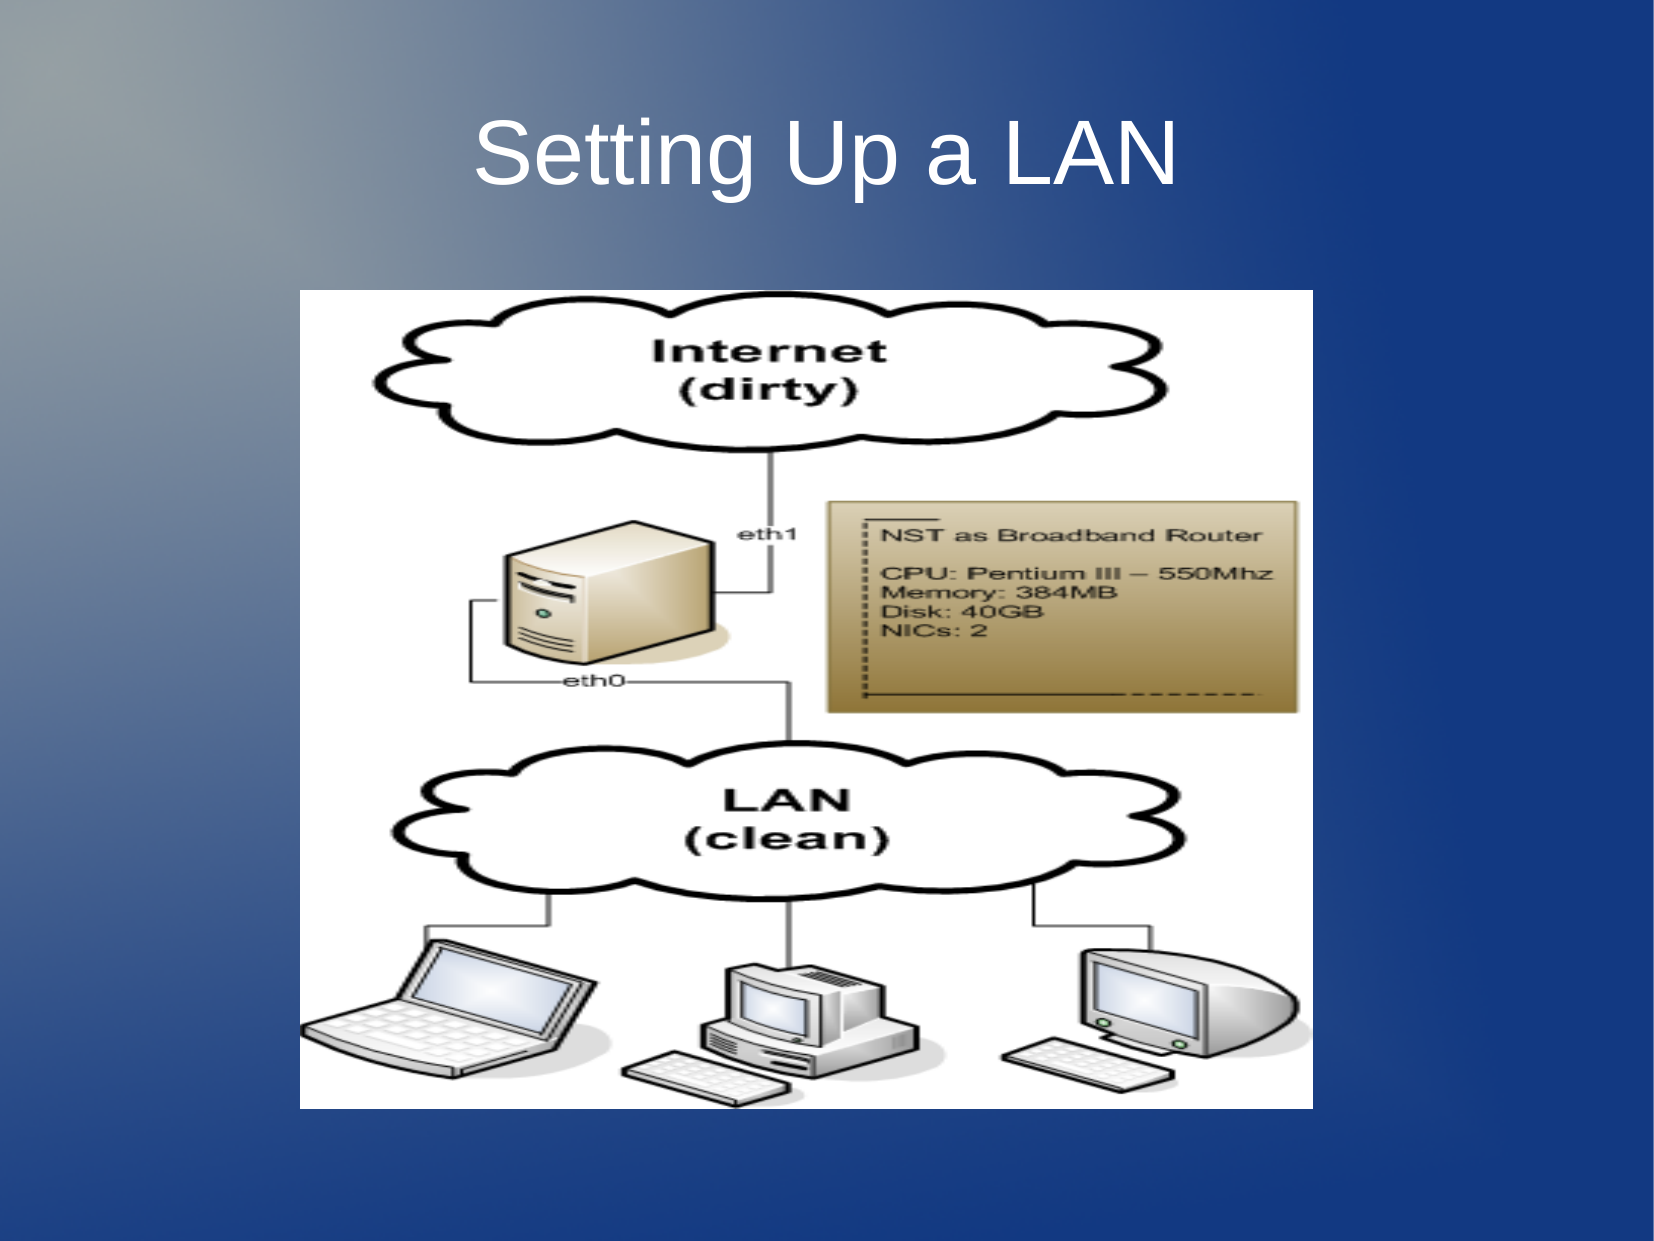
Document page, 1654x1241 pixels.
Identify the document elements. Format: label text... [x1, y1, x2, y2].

picture [0, 0, 1654, 1241]
title Setting Up a LAN [82, 49, 1571, 257]
